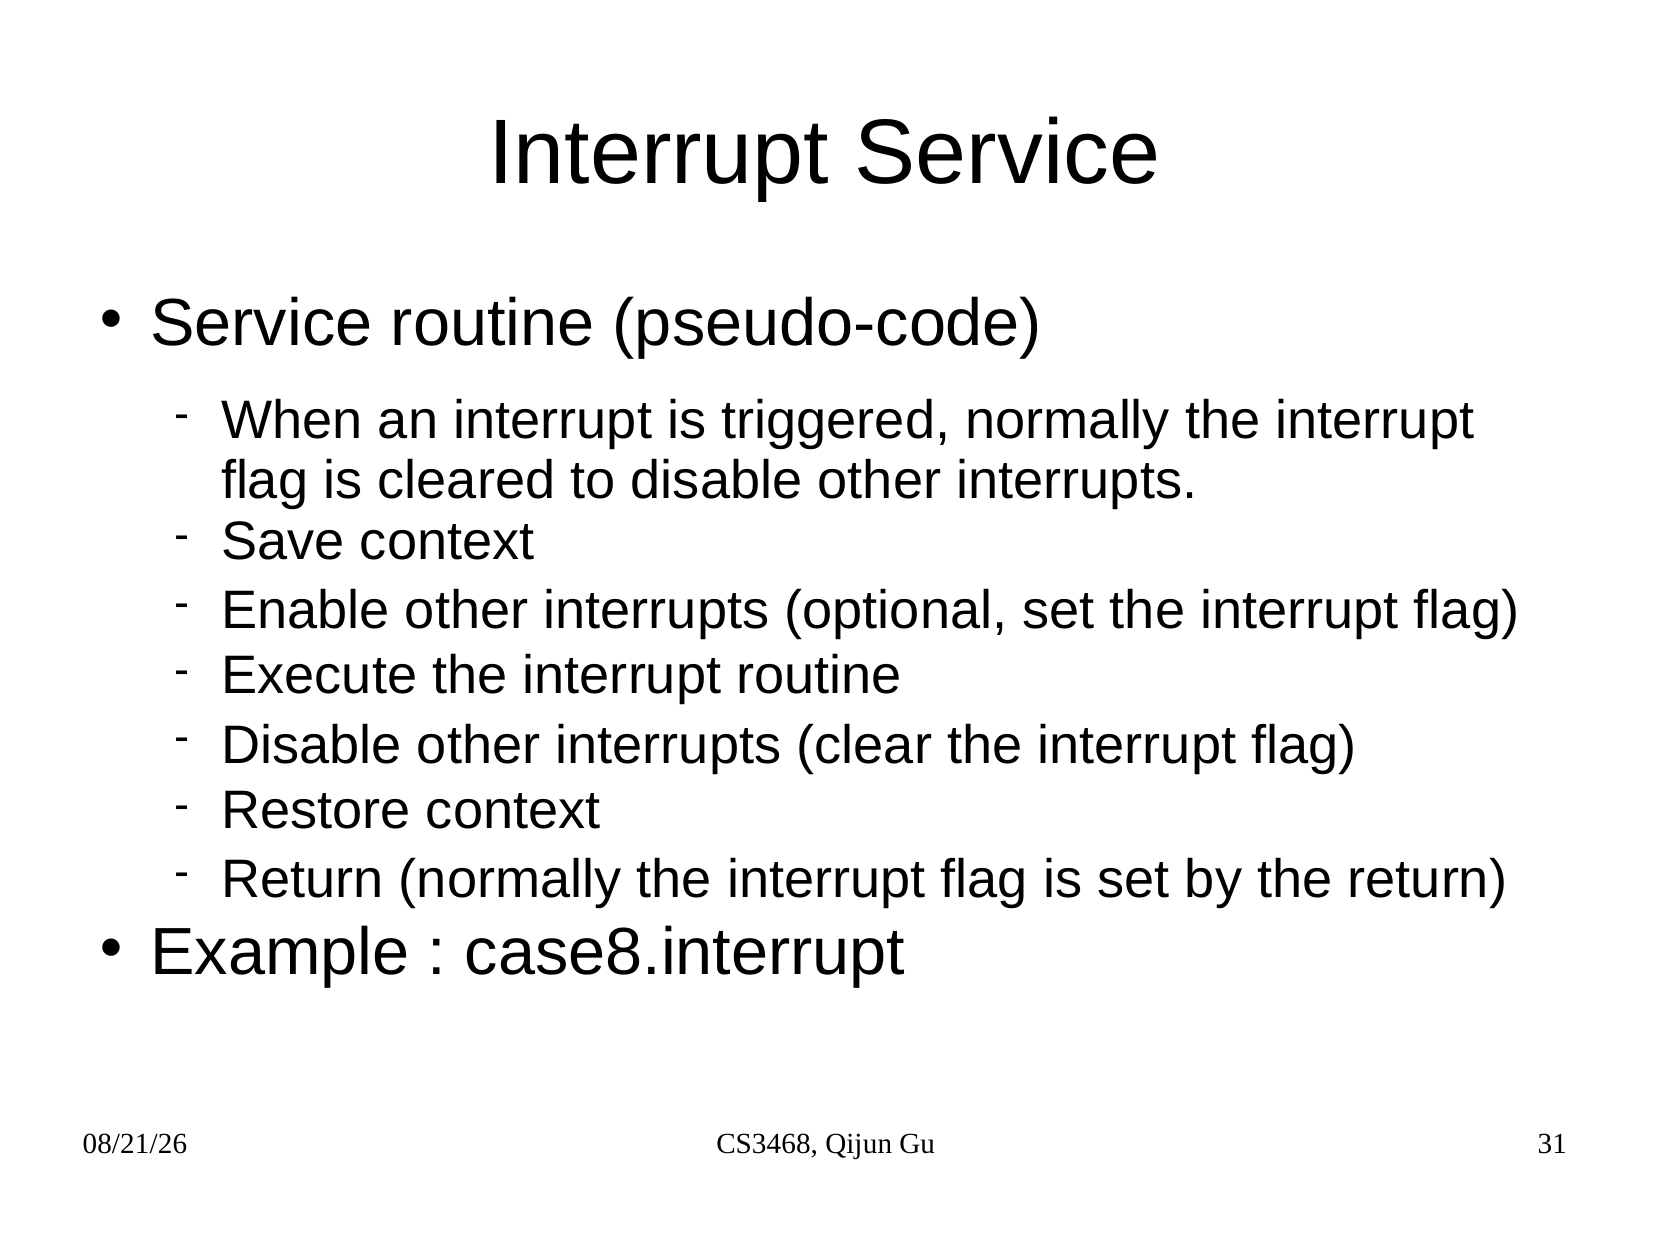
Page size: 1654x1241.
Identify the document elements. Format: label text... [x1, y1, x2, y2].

list Service routine (pseudo-code) When an interrupt is triggered, normally the interrupt flag is cleared to disable other interrupts. Save context Enable other interrupts (optional, set the interrupt flag)‏ Execute the interrupt routine Disable other interrupts (clear the interrupt flag)‏ Restore context Return (normally the interrupt flag is set by the return)‏ Example : case8.interrupt [82, 290, 1568, 1122]
title Interrupt Service [82, 56, 1568, 247]
